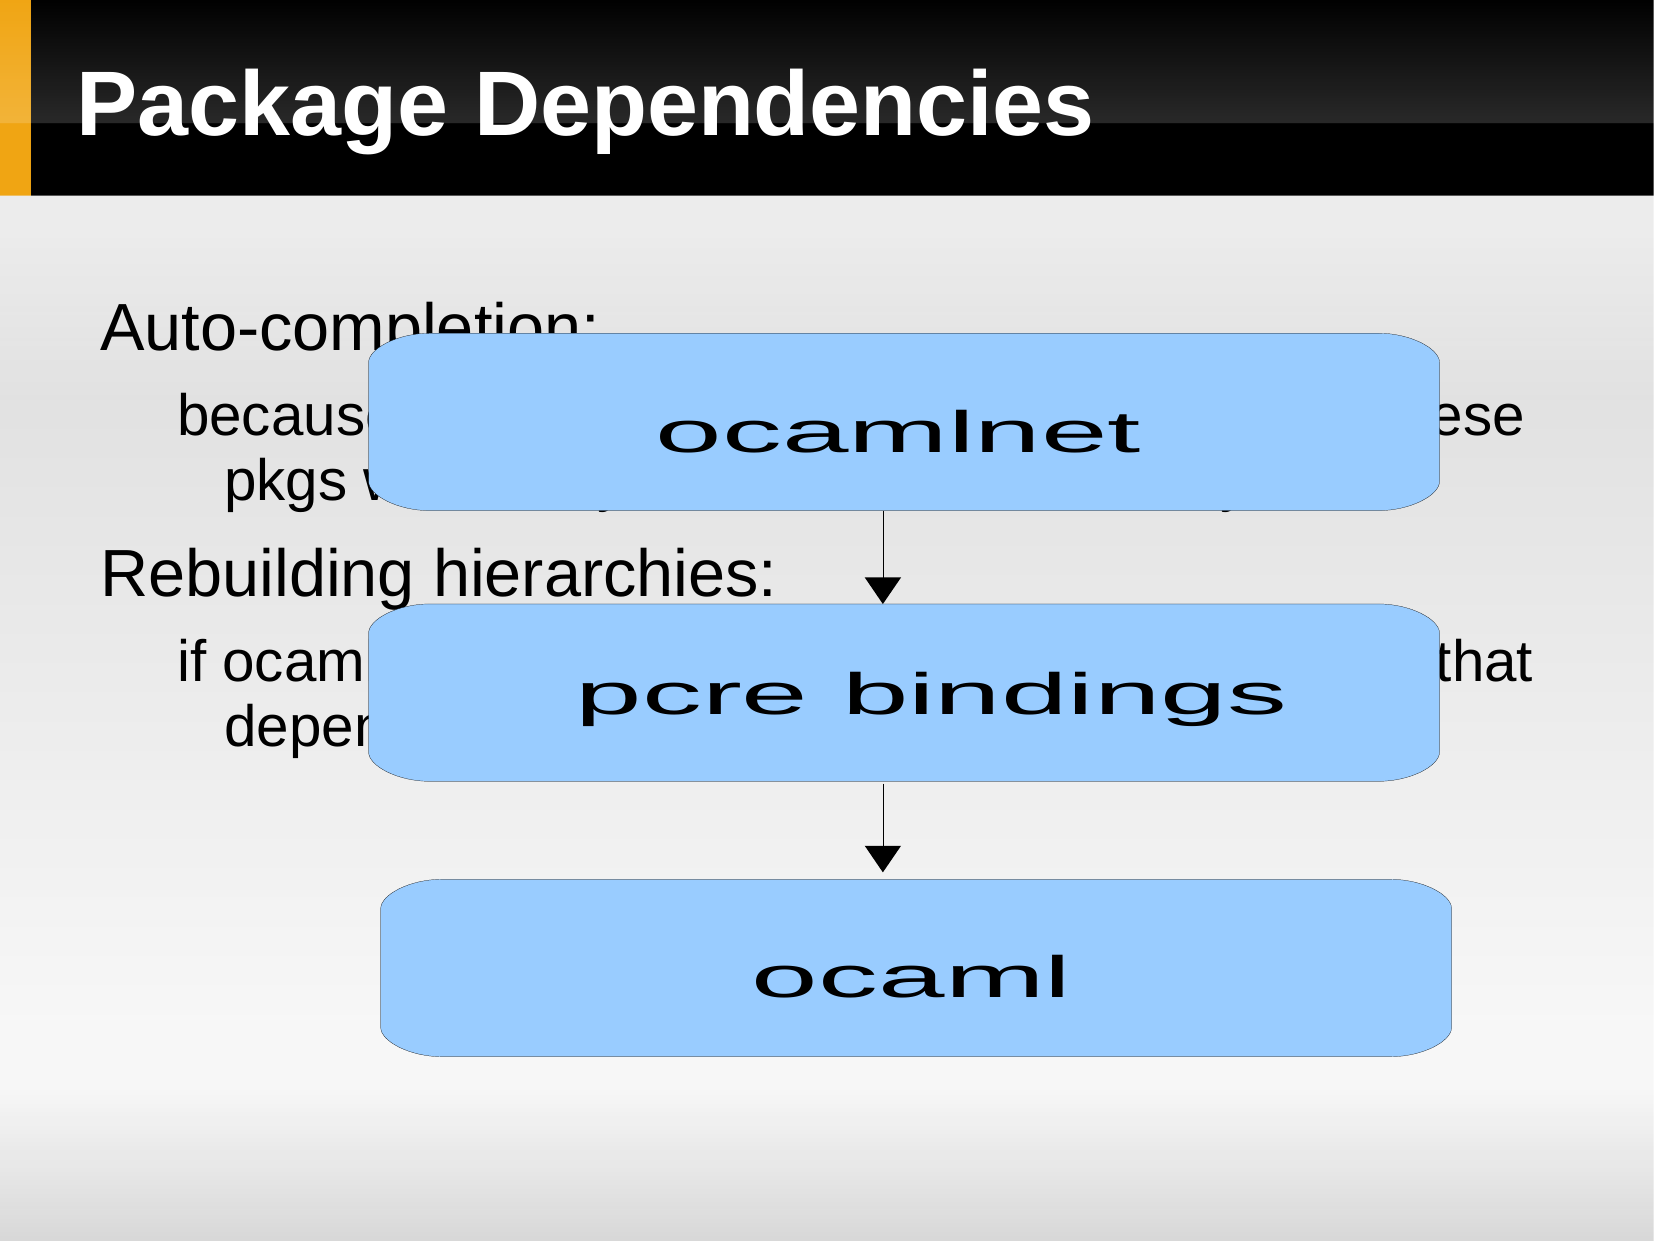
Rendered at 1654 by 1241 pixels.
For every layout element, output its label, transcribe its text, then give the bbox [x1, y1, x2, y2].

picture [0, 0, 1654, 1241]
chart [82, 290, 809, 1109]
list Auto-completion: because ocamlnet needs pcre+ocaml just add these pkgs when only ocamlnet is selected by user Rebuilding hierarchies: if ocaml is upgraded, we have to rebuild all pkgs that depend on it [845, 290, 1572, 1109]
title Package Dependencies [76, 0, 1565, 208]
